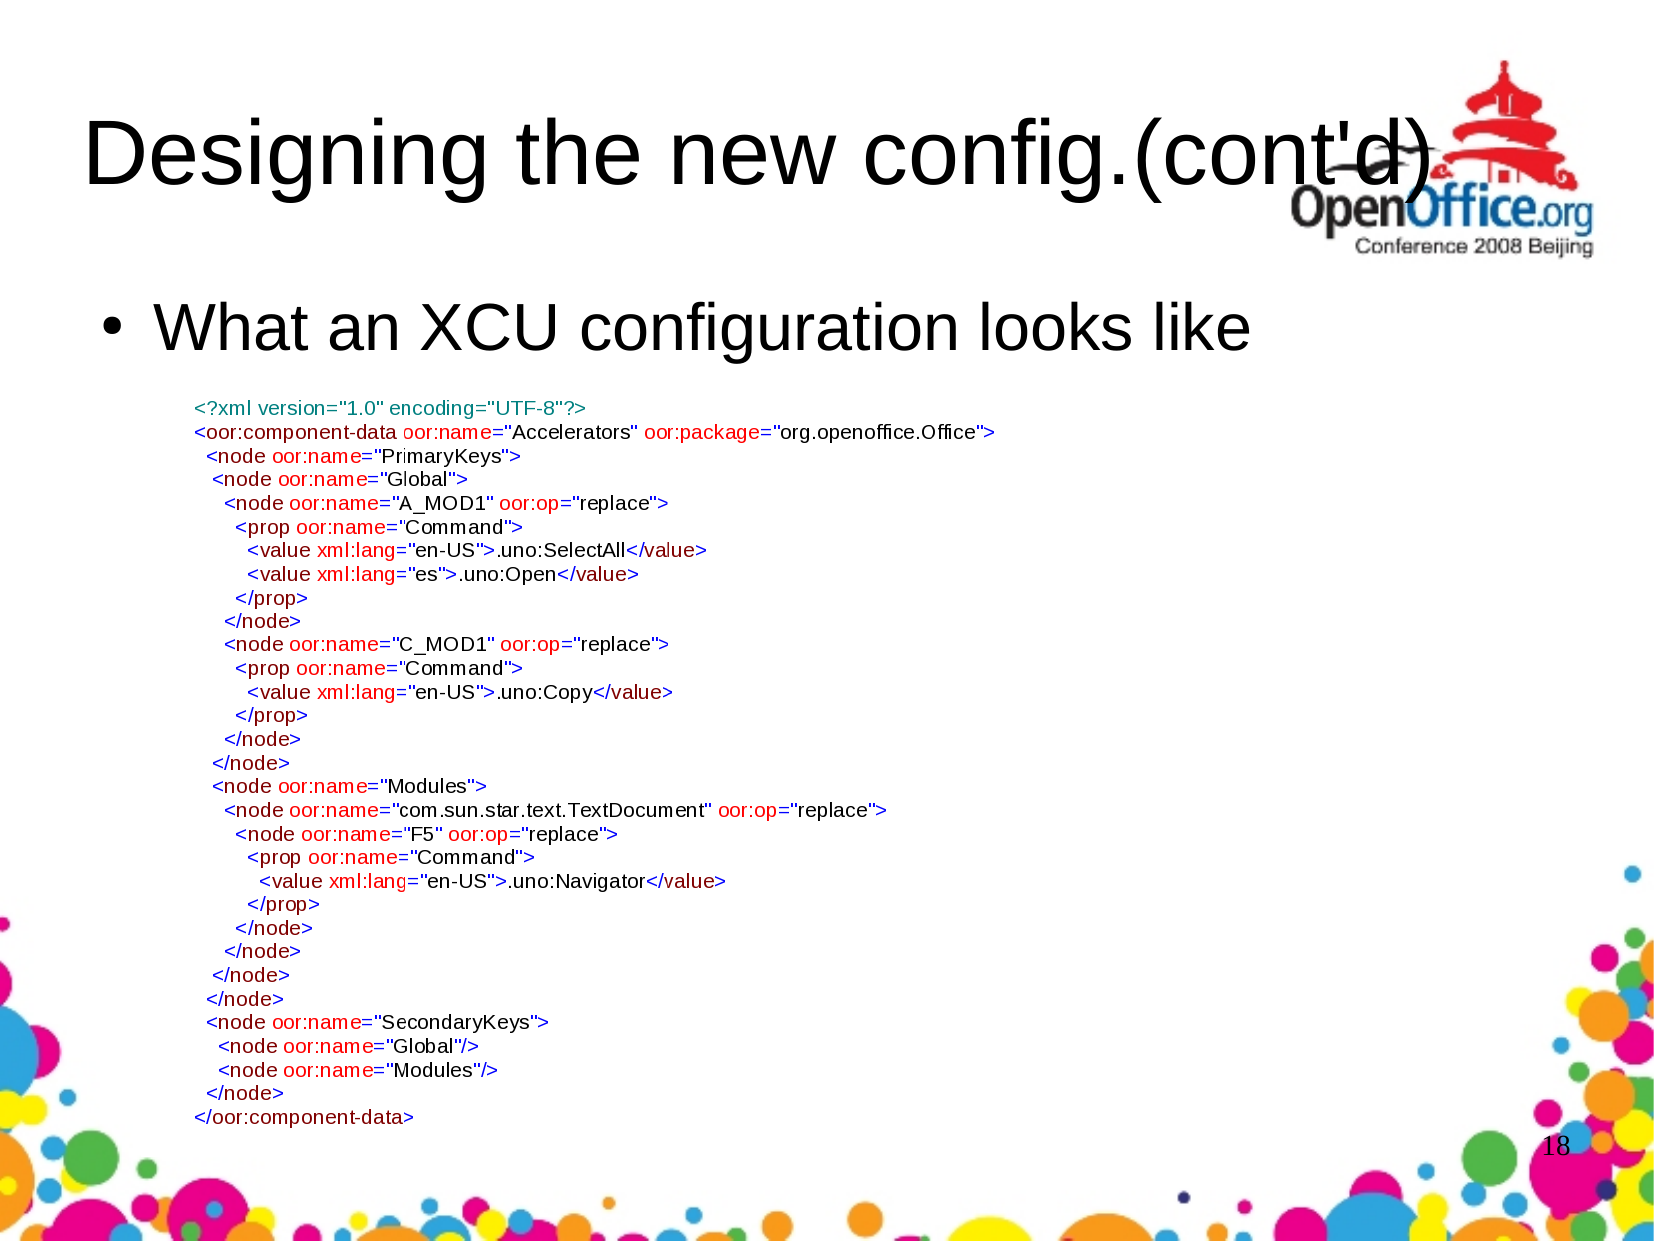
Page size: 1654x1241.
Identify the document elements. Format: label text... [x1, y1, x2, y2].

title Designing the new config.(cont'd) [82, 49, 1571, 257]
list What an XCU configuration looks like [82, 290, 1571, 1109]
picture [0, 0, 1654, 1241]
